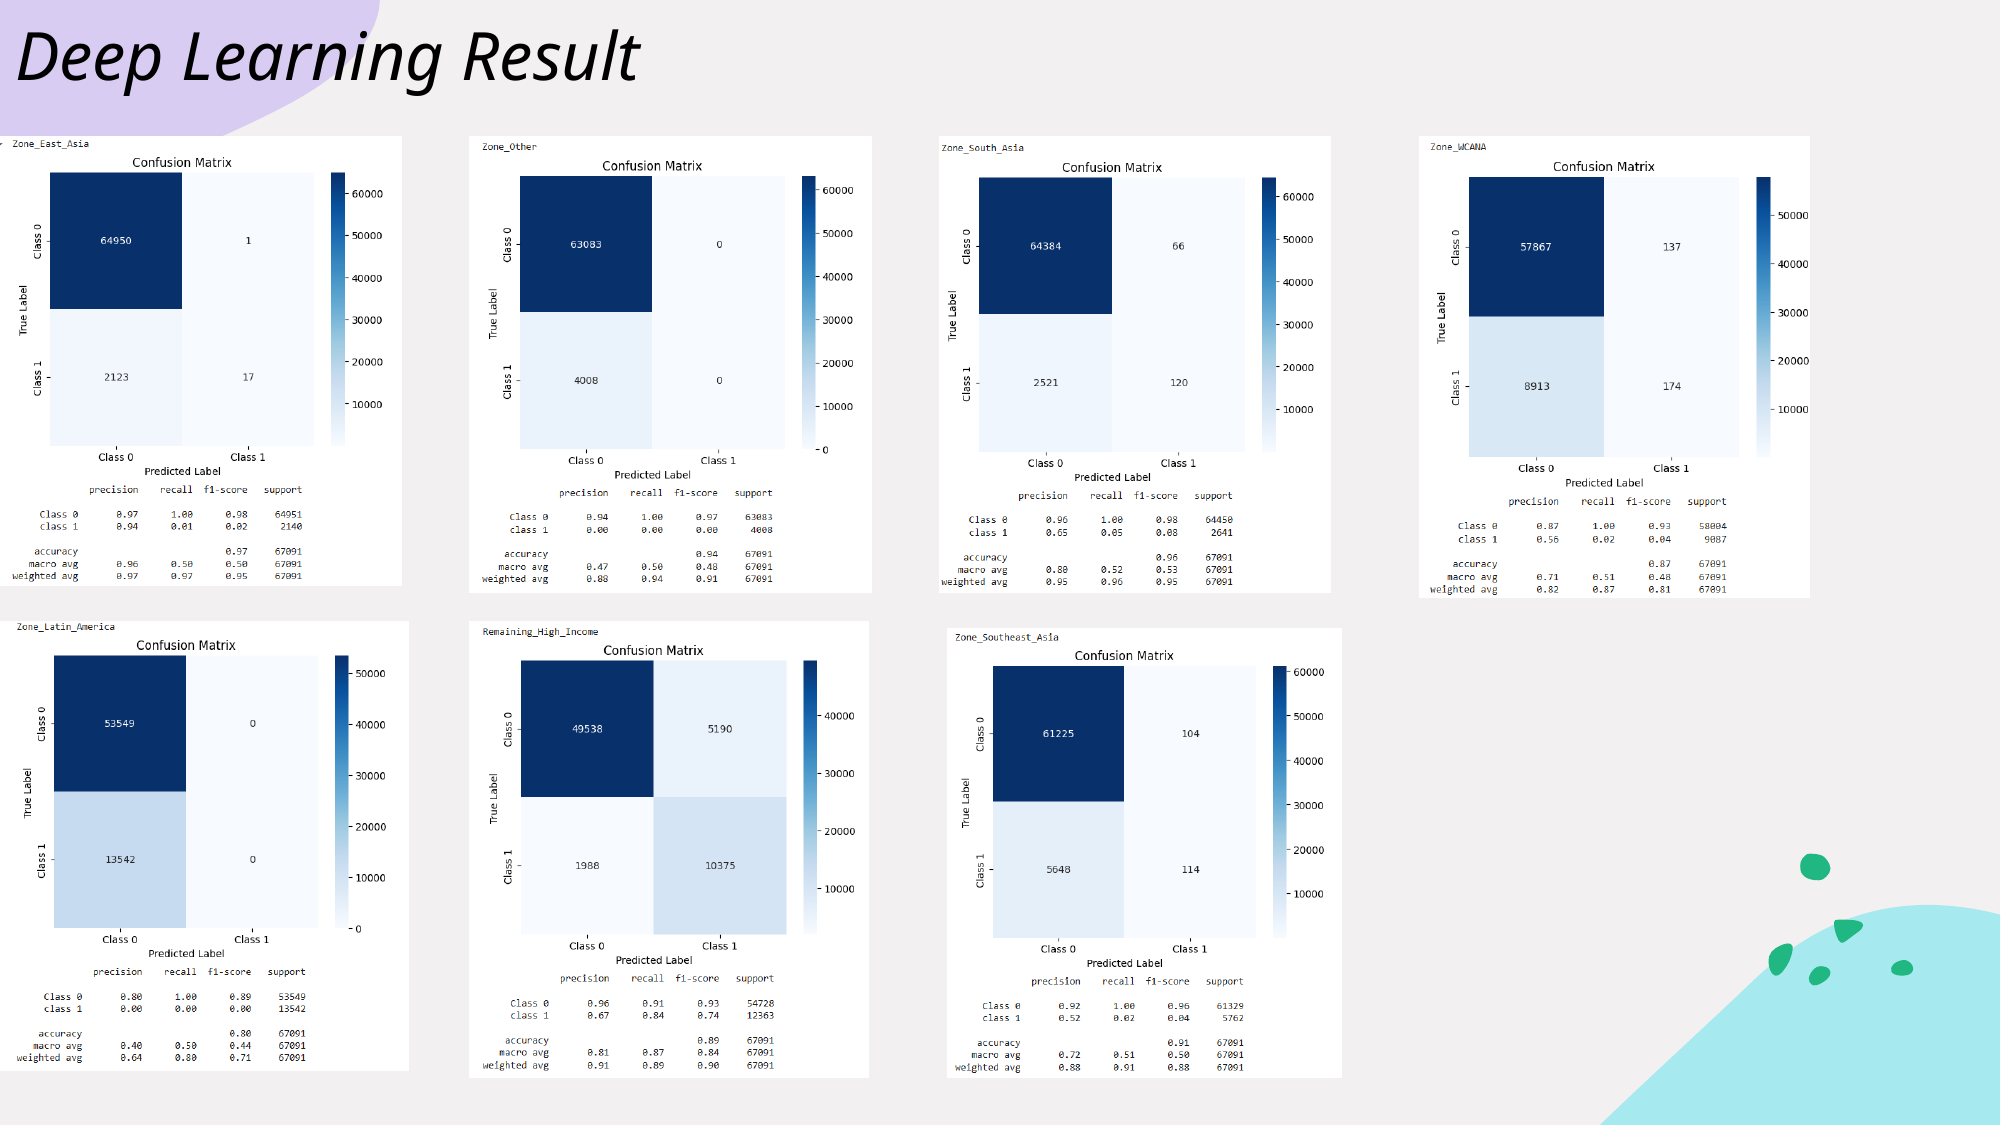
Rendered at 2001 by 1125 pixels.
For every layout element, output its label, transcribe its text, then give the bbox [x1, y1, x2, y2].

picture [939, 136, 1331, 593]
picture [947, 628, 1342, 1078]
picture [469, 136, 872, 593]
picture [469, 621, 869, 1078]
picture [0, 136, 402, 586]
picture [1419, 136, 1810, 598]
title Deep Learning Result [0, 0, 1654, 101]
picture [0, 621, 409, 1071]
